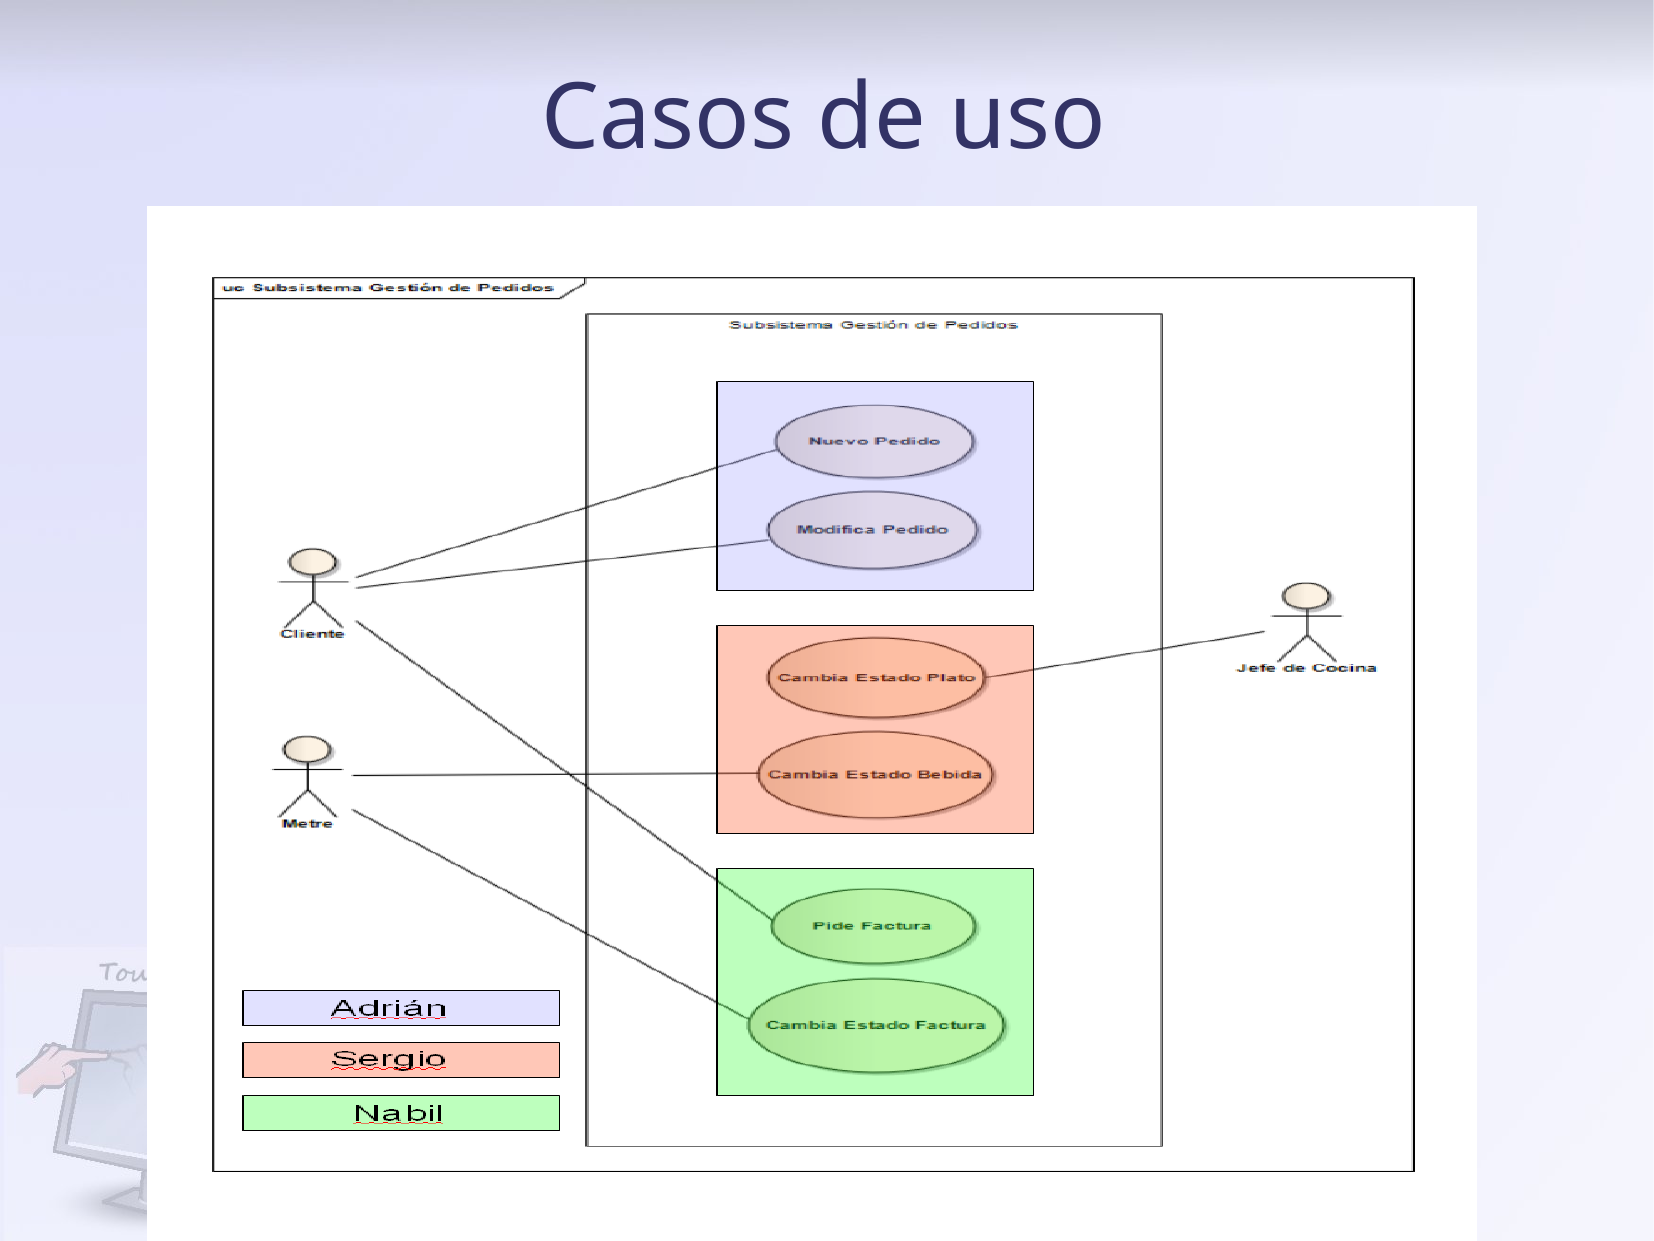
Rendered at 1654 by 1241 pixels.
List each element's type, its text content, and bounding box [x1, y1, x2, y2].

title Casos de uso [82, 33, 1565, 194]
picture [0, 0, 1654, 1241]
